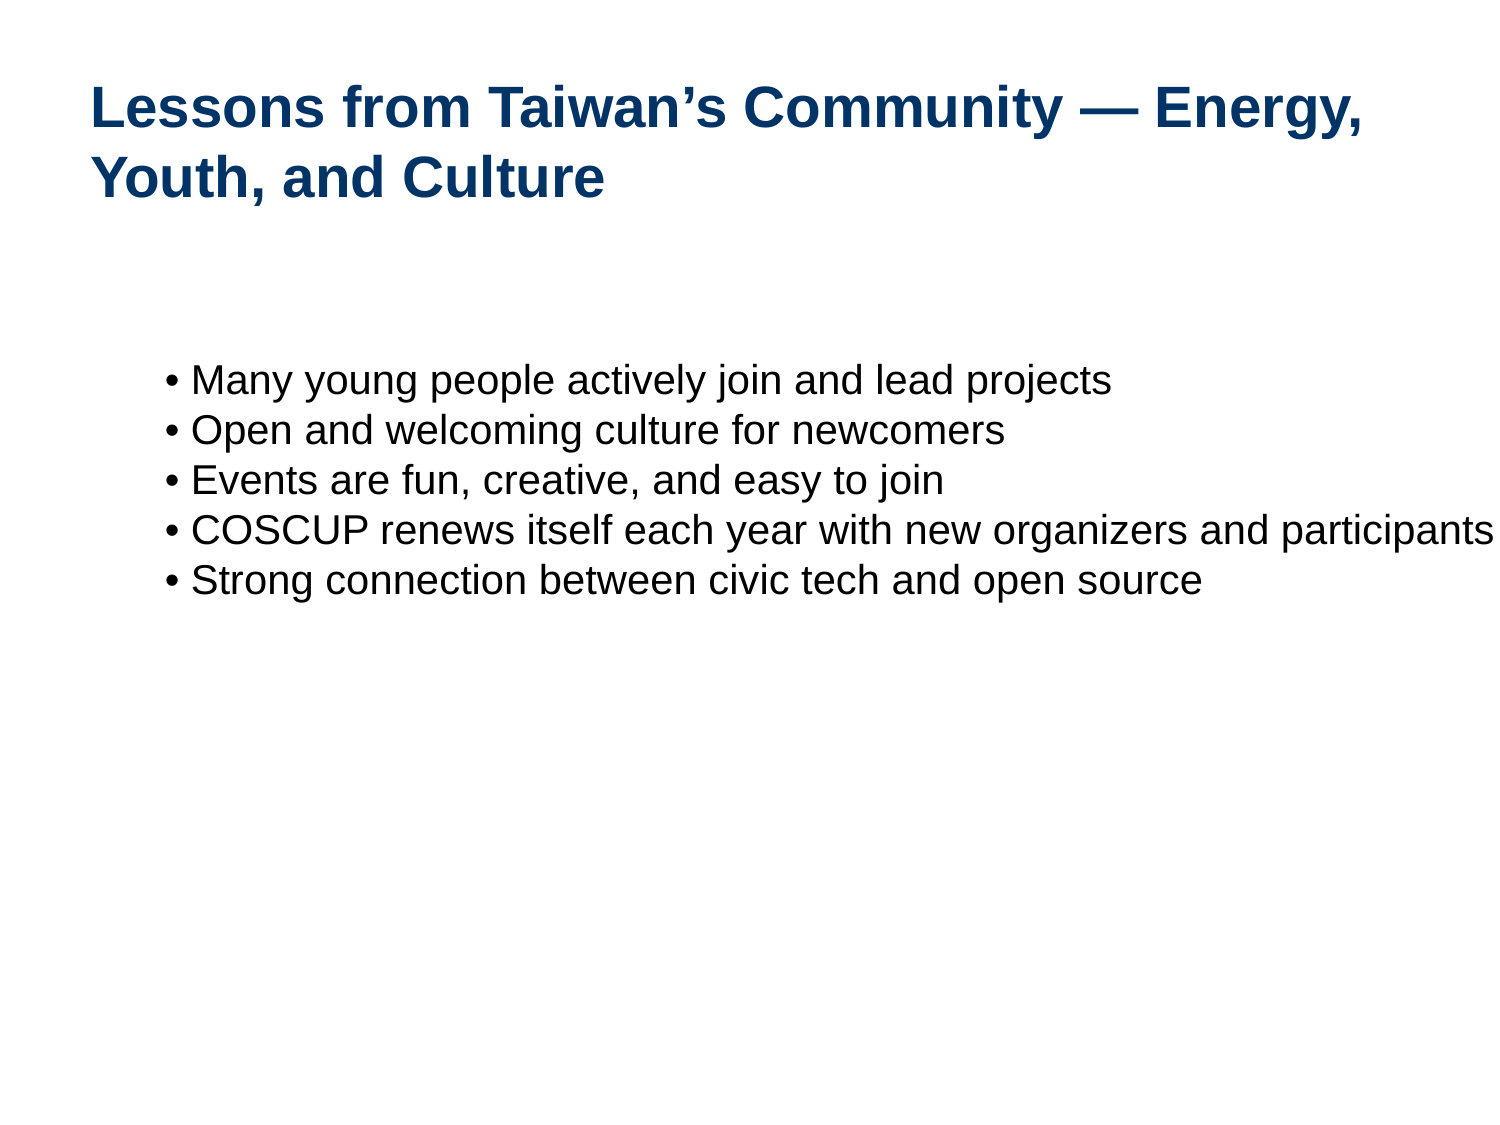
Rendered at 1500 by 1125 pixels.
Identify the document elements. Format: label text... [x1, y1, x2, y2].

title Lessons from Taiwan’s Community — Energy, Youth, and Culture [75, 45, 1425, 233]
text_box • Many young people actively join and lead projects • Open and welcoming culture for newcomers • Events are fun, creative, and easy to join • COSCUP renews itself each year with new organizers and participants • Strong connection between civic tech and open source [150, 299, 1500, 610]
